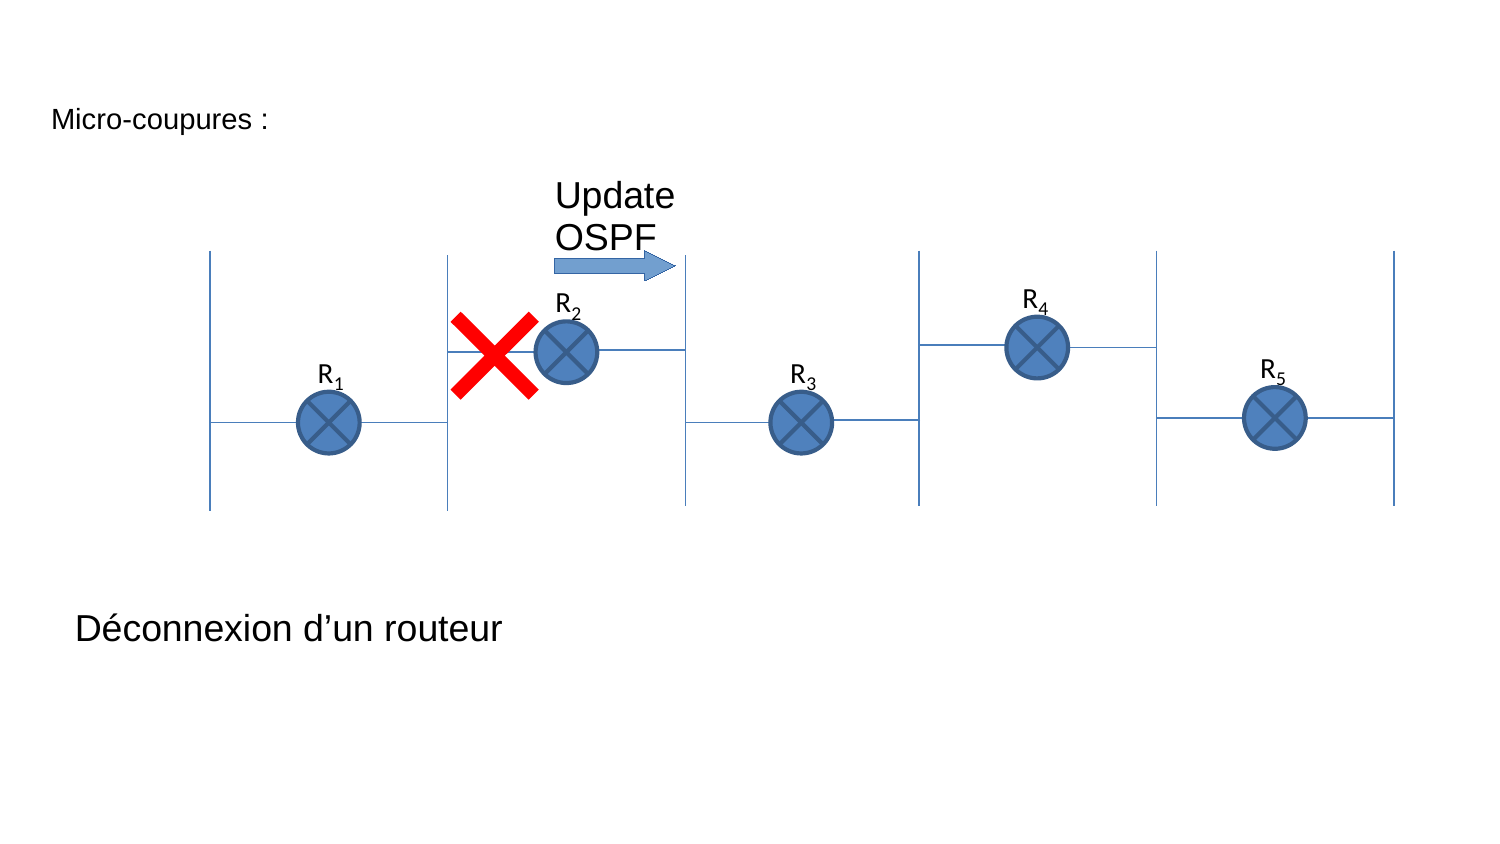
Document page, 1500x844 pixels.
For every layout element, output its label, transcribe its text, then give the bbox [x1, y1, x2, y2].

text_box [554, 266, 675, 281]
text_box R3 [775, 346, 839, 402]
text_box [770, 402, 833, 454]
text_box [1244, 398, 1306, 449]
text_box R1 [302, 346, 366, 402]
text_box [297, 402, 360, 454]
text_box R5 [1244, 341, 1308, 398]
text_box R2 [540, 276, 604, 332]
text_box Déconnexion d’un routeur [60, 600, 526, 657]
text_box Update OSPF [539, 166, 705, 266]
text_box R4 [1007, 271, 1071, 327]
text_box [1006, 327, 1069, 379]
text_box [535, 332, 598, 384]
title Micro-coupures : [51, 72, 1449, 167]
text_box [450, 311, 539, 400]
